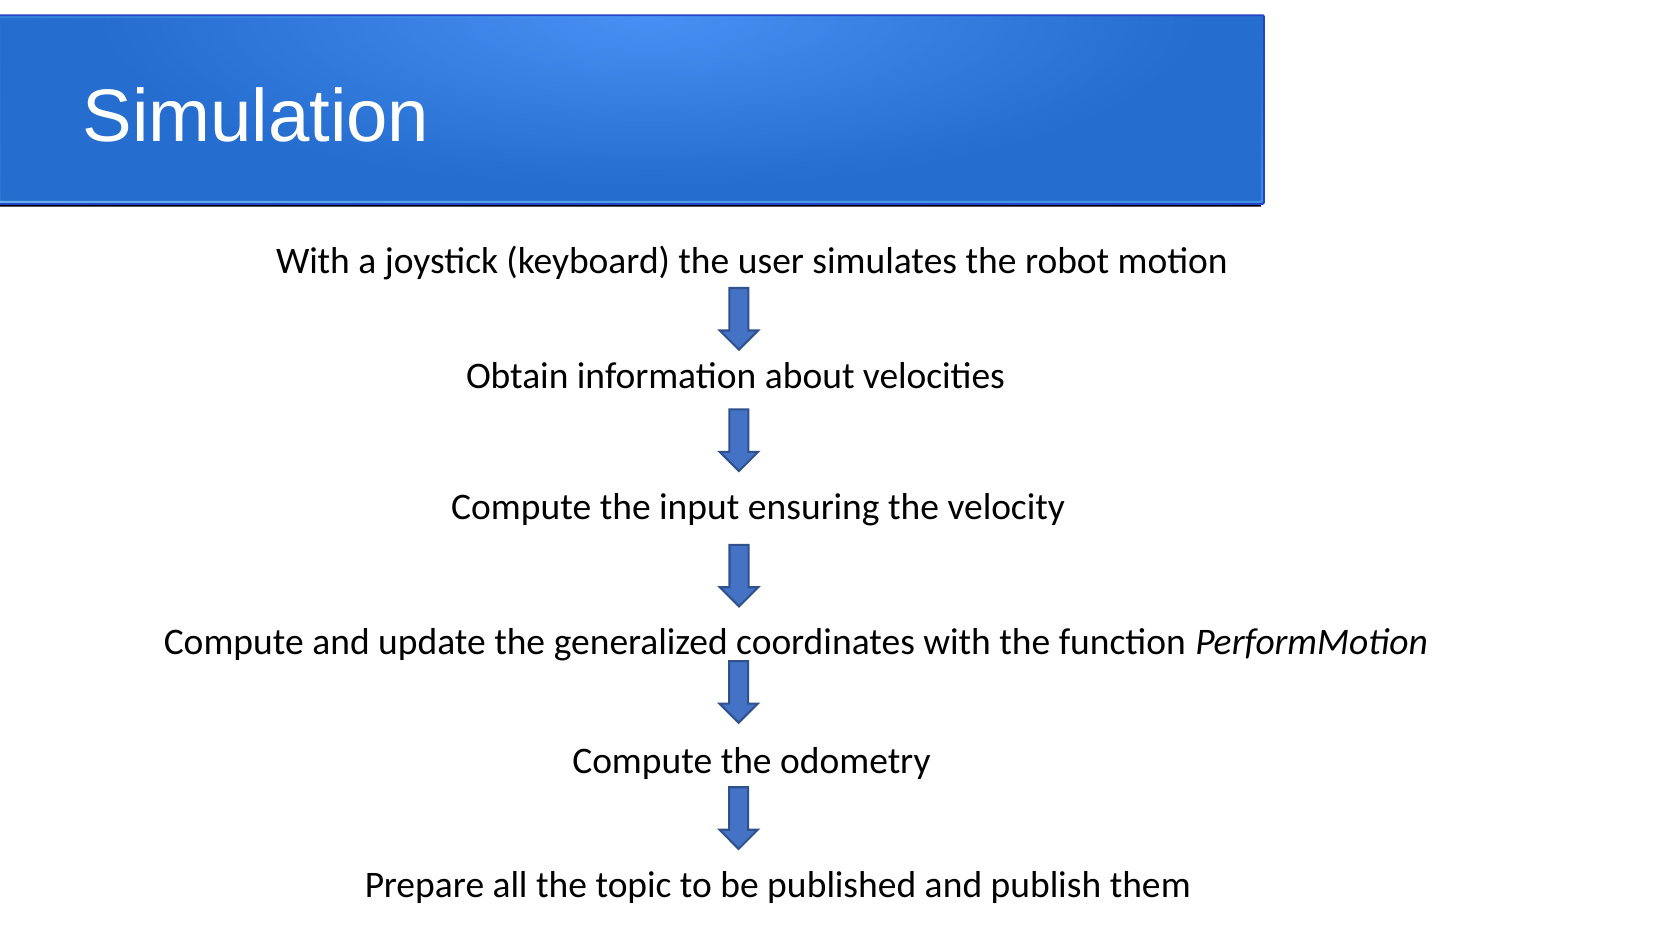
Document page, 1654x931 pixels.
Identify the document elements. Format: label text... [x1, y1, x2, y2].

text_box Compute and update the generalized coordinates with the function PerformMotion [109, 606, 1483, 670]
text_box [719, 409, 759, 472]
text_box Prepare all the topic to be published and publish them [350, 849, 1207, 912]
text_box Compute the odometry [557, 726, 955, 789]
text_box [719, 288, 759, 350]
text_box Compute the input ensuring the velocity [436, 471, 1089, 534]
text_box [719, 787, 758, 849]
text_box Obtain information about velocities [451, 343, 1027, 403]
text_box With a joystick (keyboard) the user simulates the robot motion [261, 228, 1244, 288]
text_box [719, 544, 759, 607]
title Simulation [82, 67, 1235, 158]
text_box [719, 661, 758, 723]
